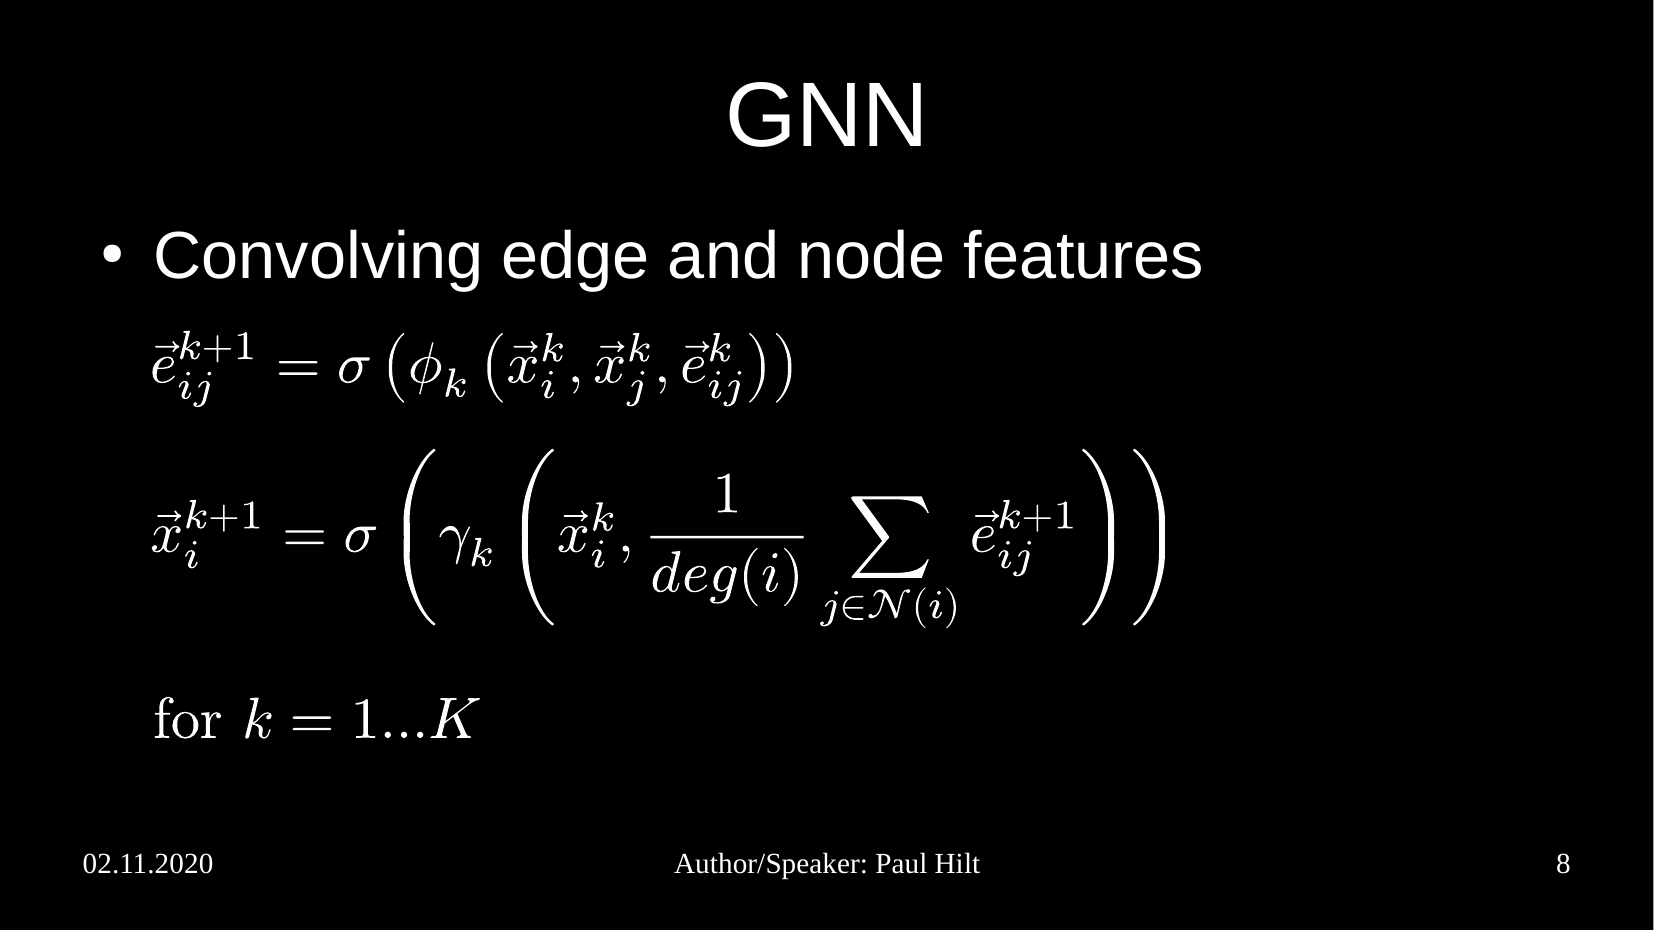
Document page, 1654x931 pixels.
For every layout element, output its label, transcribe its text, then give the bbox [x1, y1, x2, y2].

title GNN [82, 37, 1571, 193]
list Convolving edge and node features [82, 217, 1571, 758]
text_box [152, 330, 792, 408]
text_box [154, 696, 480, 739]
text_box [151, 448, 1165, 629]
